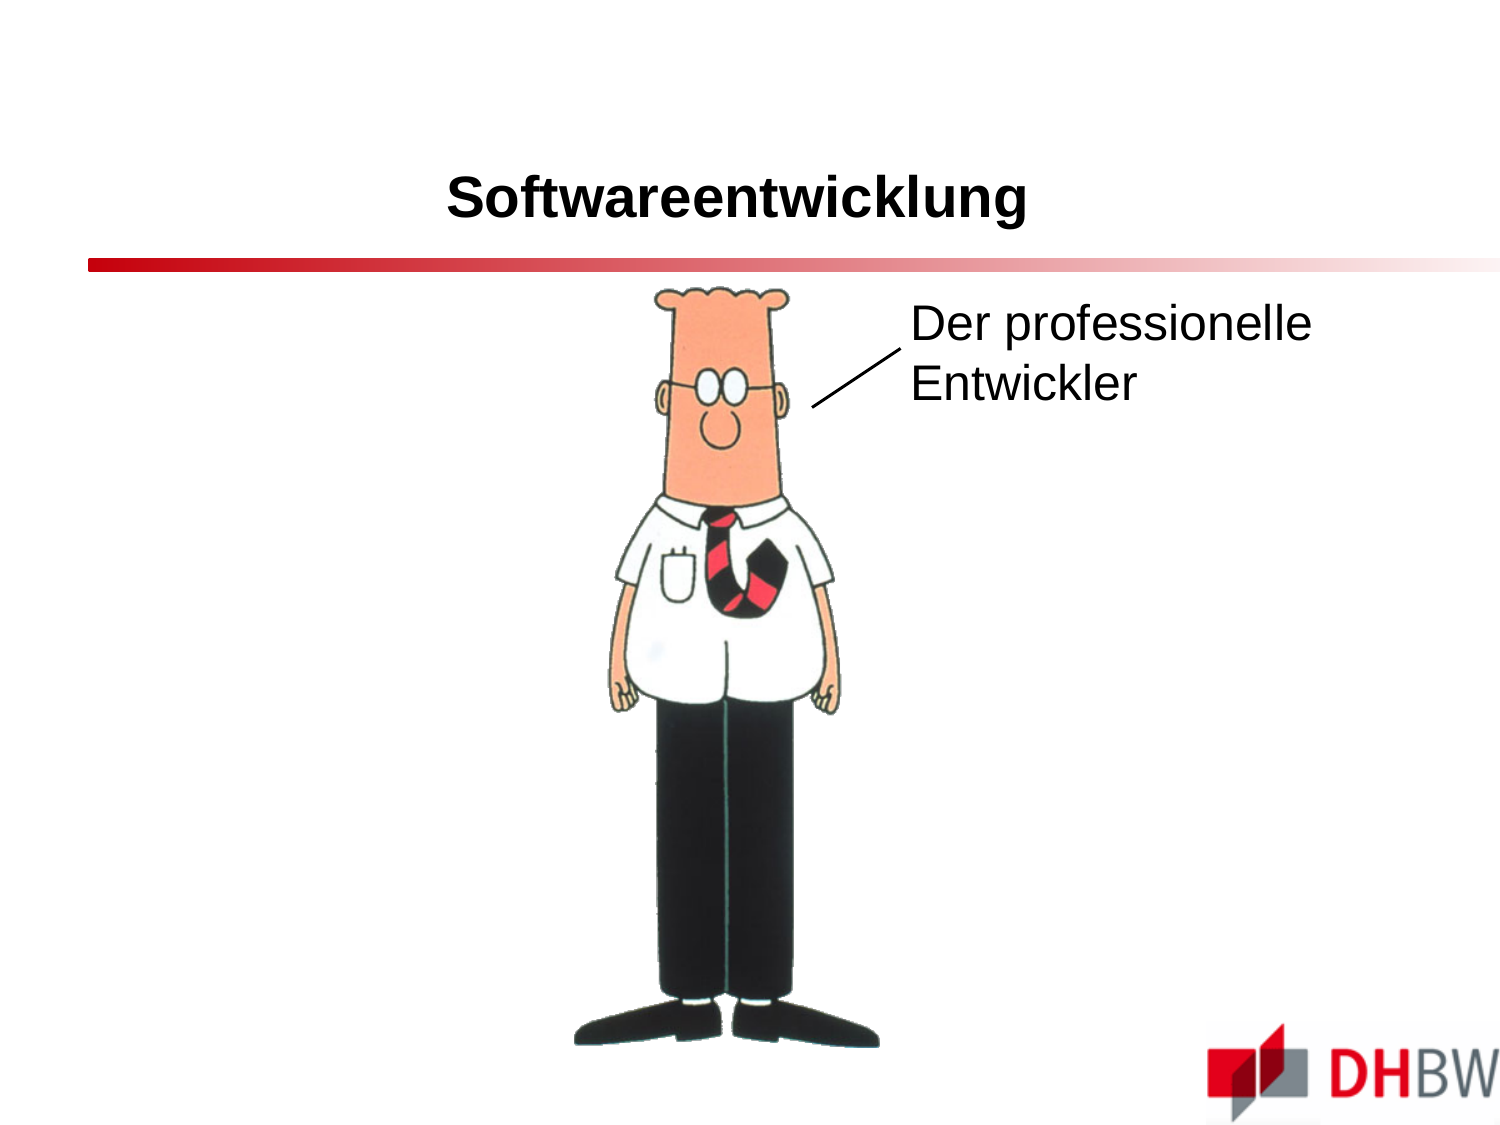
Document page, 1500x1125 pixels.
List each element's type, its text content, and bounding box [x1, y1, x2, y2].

title Softwareentwicklung [99, 99, 1375, 288]
picture [1206, 1021, 1500, 1125]
picture [472, 259, 971, 1048]
text_box Der professionelle Entwickler [895, 283, 1328, 419]
